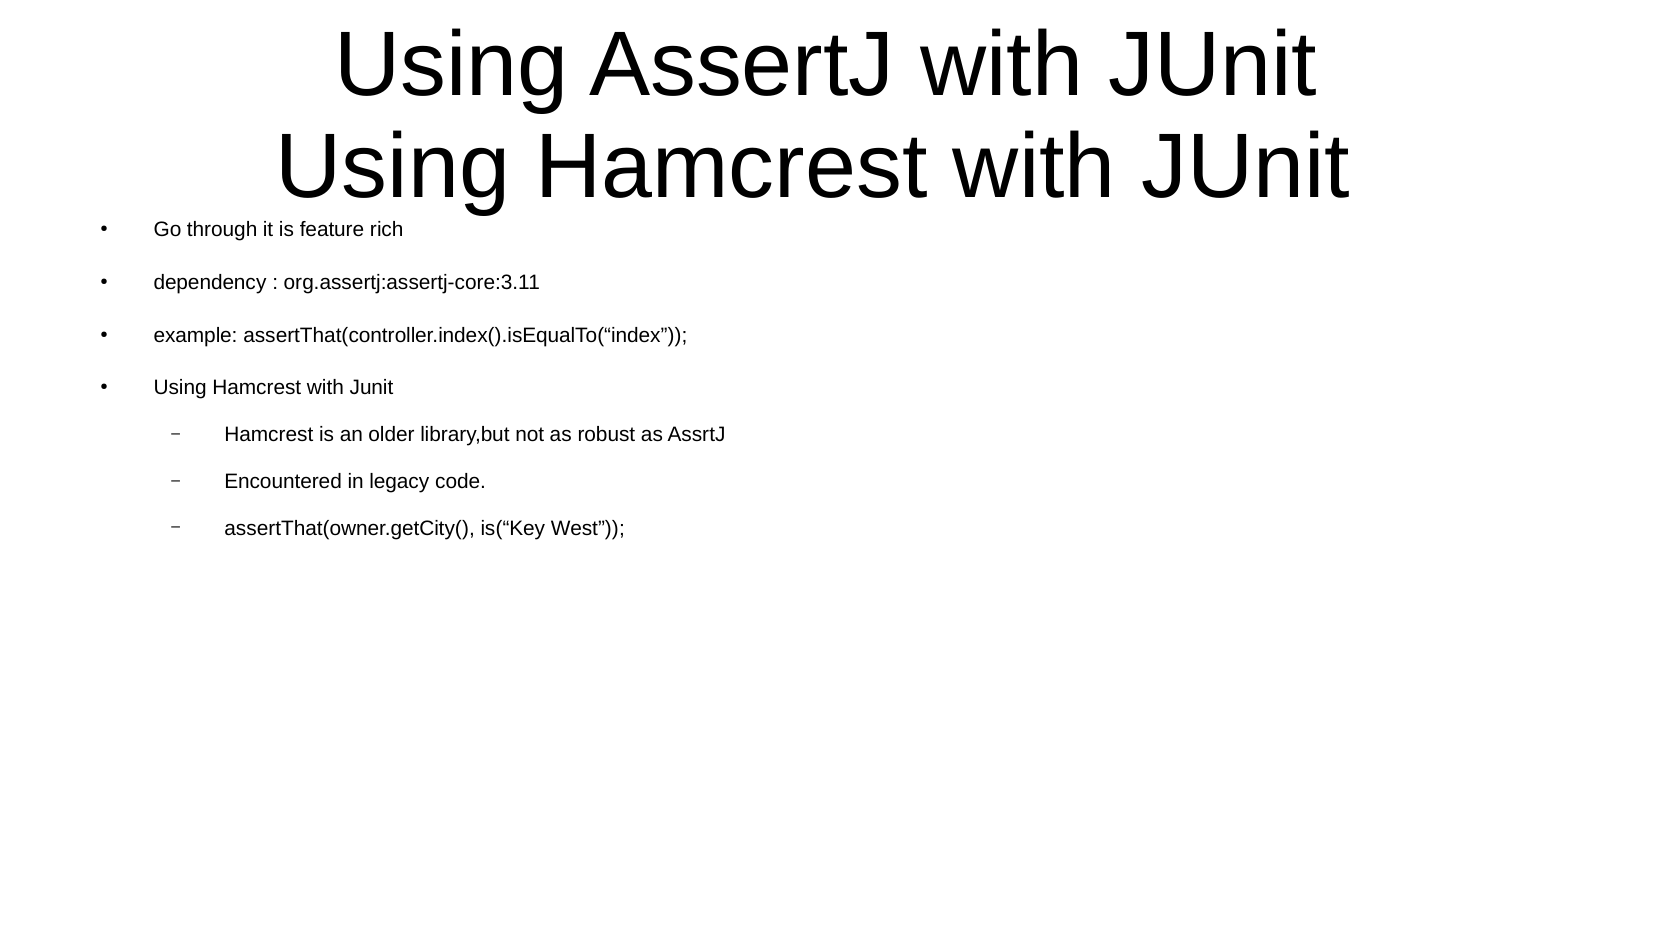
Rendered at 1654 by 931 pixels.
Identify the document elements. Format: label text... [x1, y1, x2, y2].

list Go through it is feature rich dependency : org.assertj:assertj-core:3.11 example: assertThat(controller.index().isEqualTo(“index”)); Using Hamcrest with Junit Hamcrest is an older library,but not as robust as AssrtJ Encountered in legacy code. assertThat(owner.getCity(), is(“Key West”)); [82, 217, 1613, 901]
title Using AssertJ with JUnit Using Hamcrest with JUnit [82, 12, 1571, 217]
